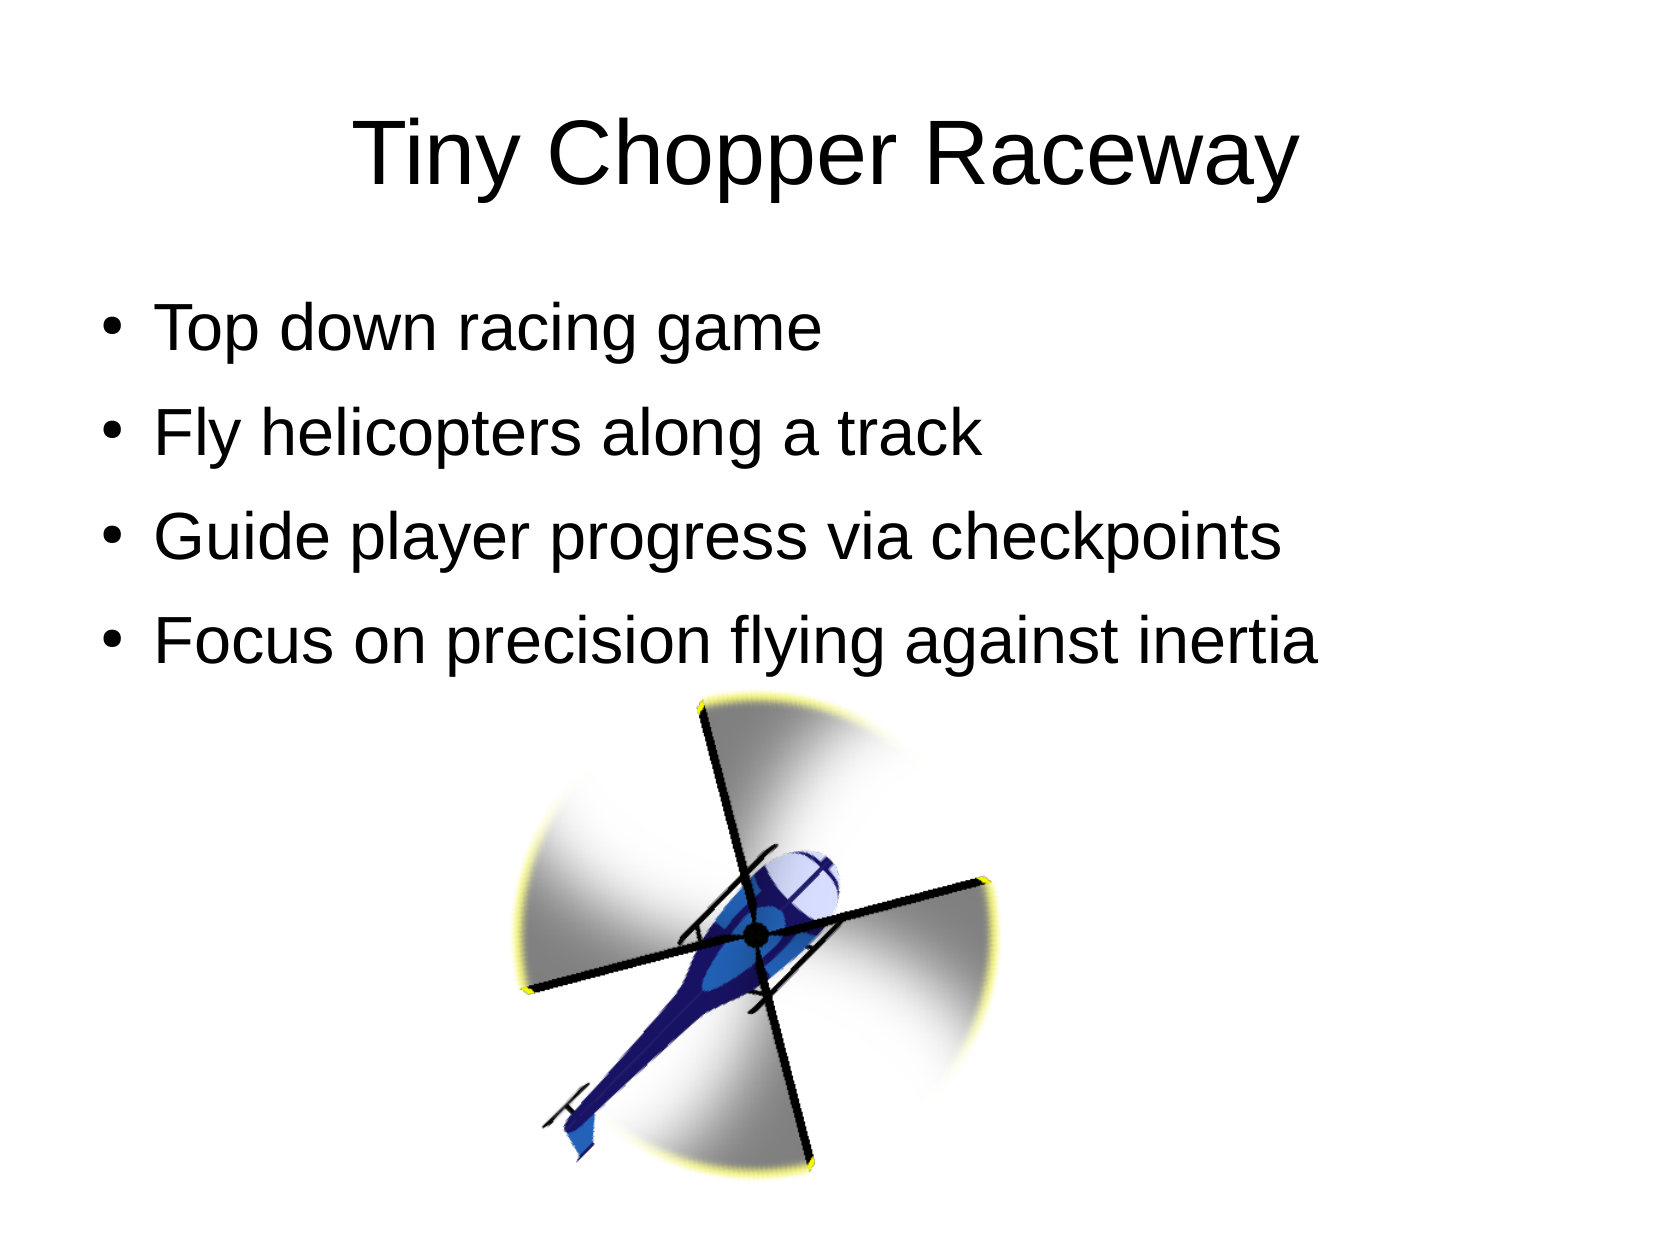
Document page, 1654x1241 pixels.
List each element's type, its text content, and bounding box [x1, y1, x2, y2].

list Top down racing game Fly helicopters along a track Guide player progress via checkpoints Focus on precision flying against inertia [82, 290, 1571, 1010]
picture [321, 498, 1193, 1241]
title Tiny Chopper Raceway [82, 49, 1571, 257]
